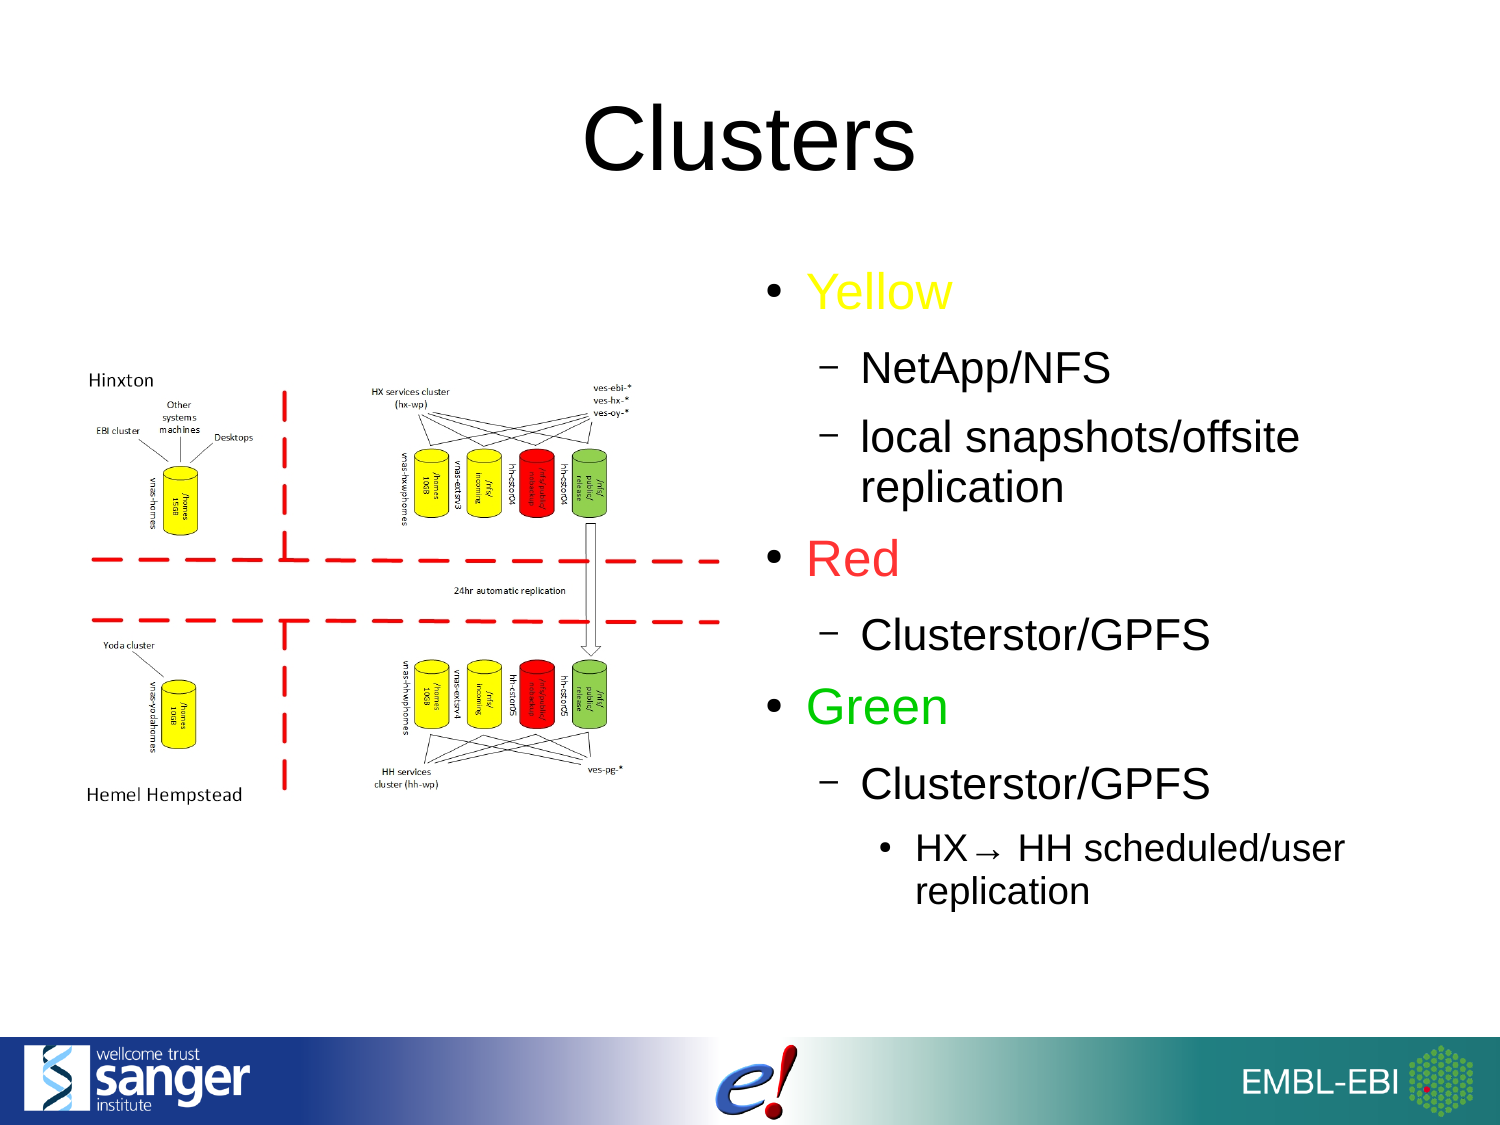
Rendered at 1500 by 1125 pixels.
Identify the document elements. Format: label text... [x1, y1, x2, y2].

list Yellow NetApp/NFS local snapshots/offsite replication Red Clusterstor/GPFS Green Clusterstor/GPFS HX→ HH scheduled/user replication [751, 263, 1396, 916]
title Clusters [75, 44, 1425, 233]
picture [0, 1037, 1500, 1125]
picture [75, 361, 720, 817]
